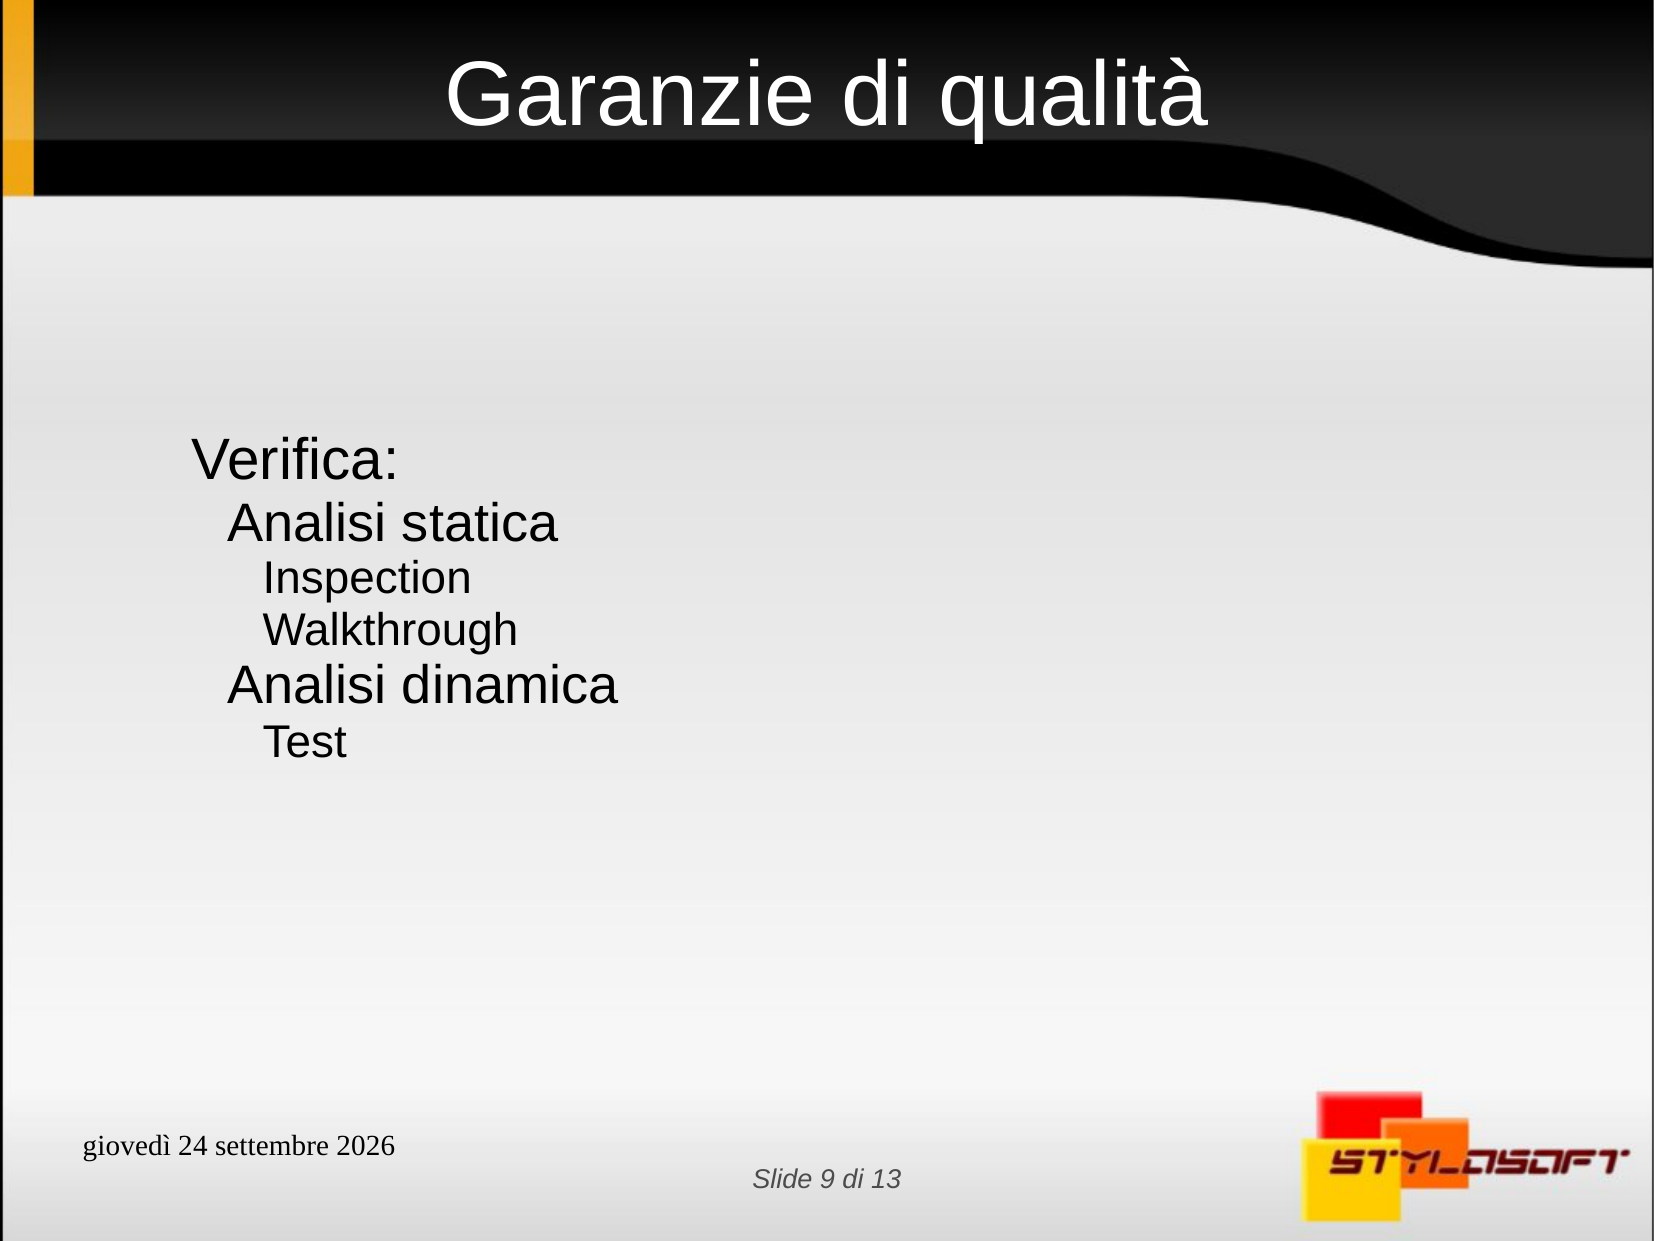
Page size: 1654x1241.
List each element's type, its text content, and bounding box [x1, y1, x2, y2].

title Garanzie di qualità [82, 0, 1571, 191]
picture [0, 0, 1654, 1156]
text_box Slide <number> di 13 [0, 1156, 1654, 1241]
text_box Verifica: Analisi statica Inspection Walkthrough Analisi dinamica Test [177, 419, 739, 886]
